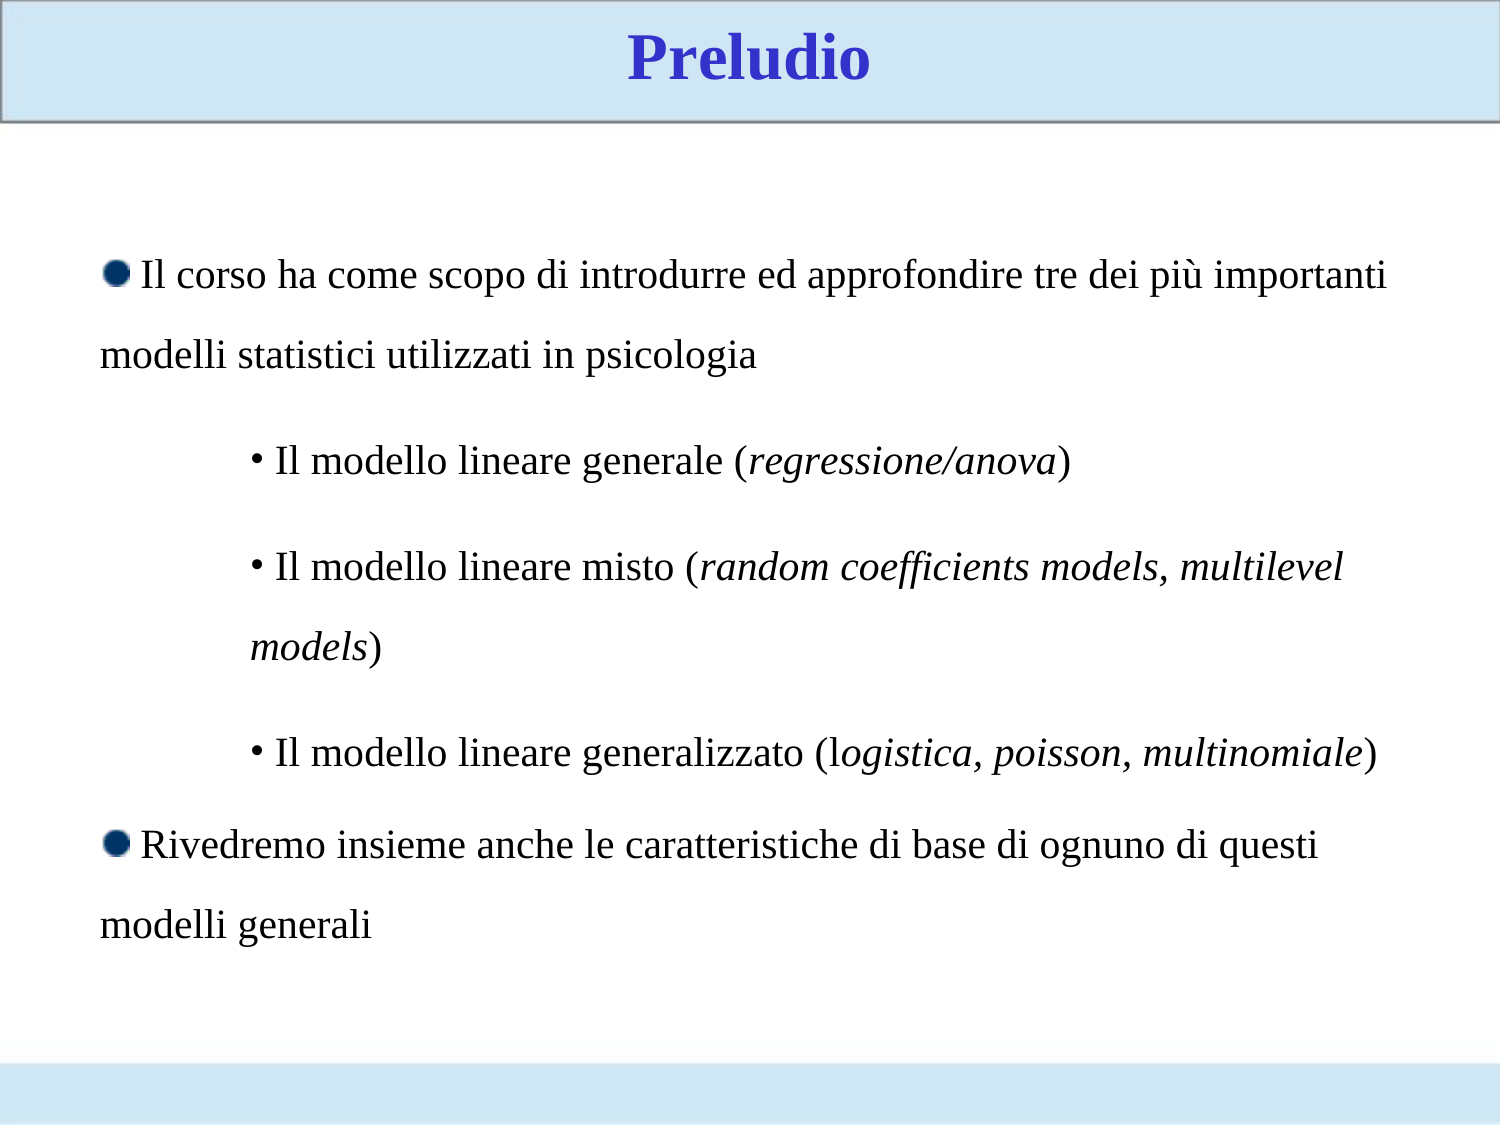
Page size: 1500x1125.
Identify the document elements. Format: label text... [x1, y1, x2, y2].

picture [0, 0, 1500, 1125]
text_box Rivedremo insieme anche le caratteristiche di base di ognuno di questi modelli generali [85, 778, 1463, 1061]
text_box Il corso ha come scopo di introdurre ed approfondire tre dei più importanti modelli statistici utilizzati in psicologia Il modello lineare generale (regressione/anova) Il modello lineare misto (random coefficients models, multilevel models) Il modello lineare generalizzato (logistica, poisson, multinomiale) [85, 209, 1463, 778]
title Preludio [112, 0, 1388, 147]
